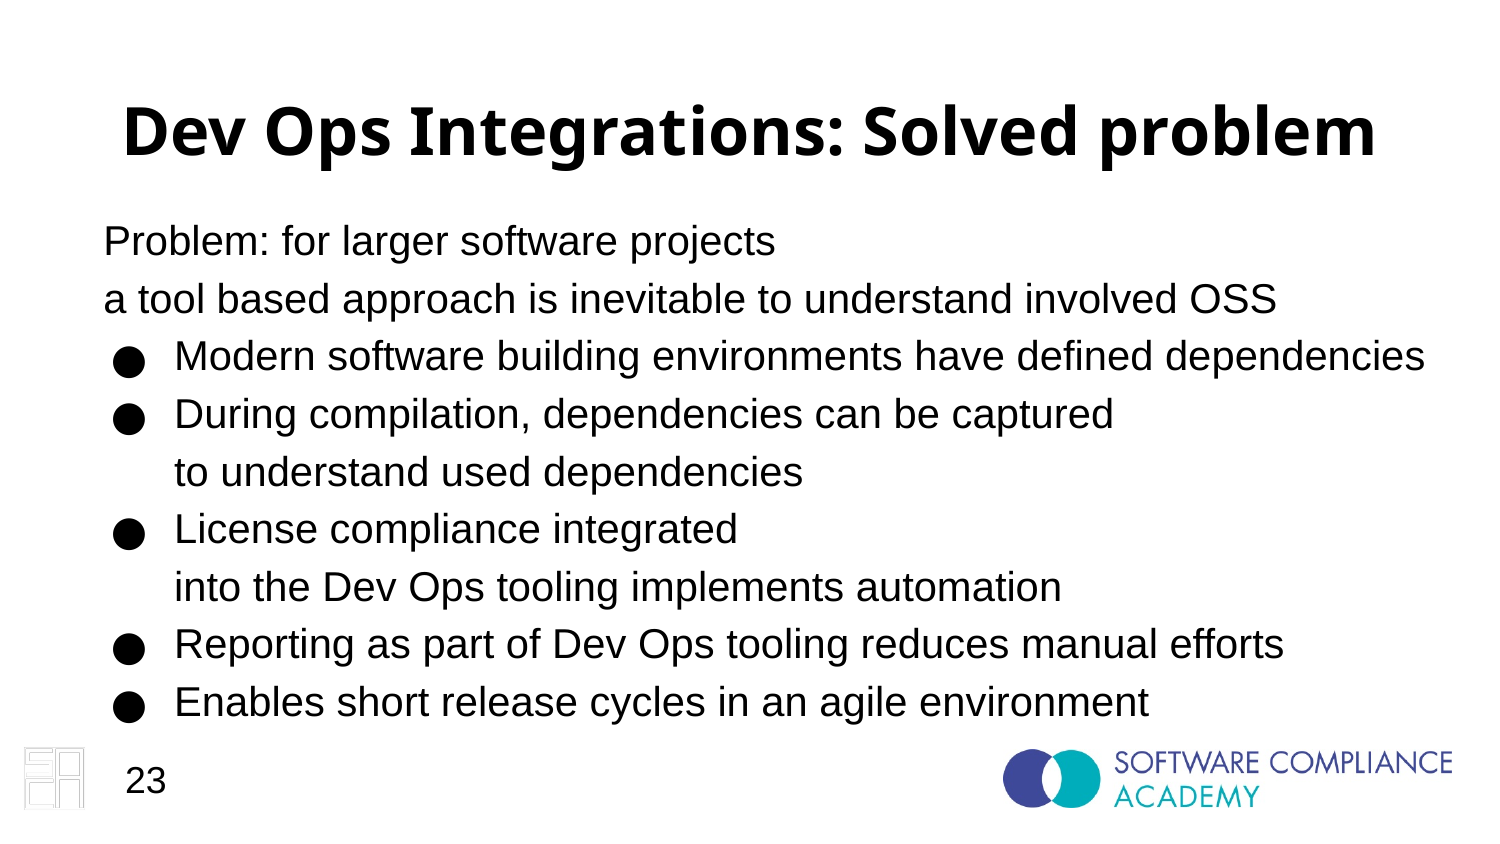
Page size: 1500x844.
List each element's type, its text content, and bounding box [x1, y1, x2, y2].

text_box Problem: for larger software projects a tool based approach is inevitable to understand involved OSS Modern software building environments have defined dependencies During compilation, dependencies can be captured to understand used dependencies License compliance integrated into the Dev Ops tooling implements automation Reporting as part of Dev Ops tooling reduces manual efforts Enables short release cycles in an agile environment [88, 199, 1500, 709]
picture [1003, 749, 1452, 808]
picture [23, 746, 86, 811]
text_box Dev Ops Integrations: Solved problem [74, 39, 1425, 169]
